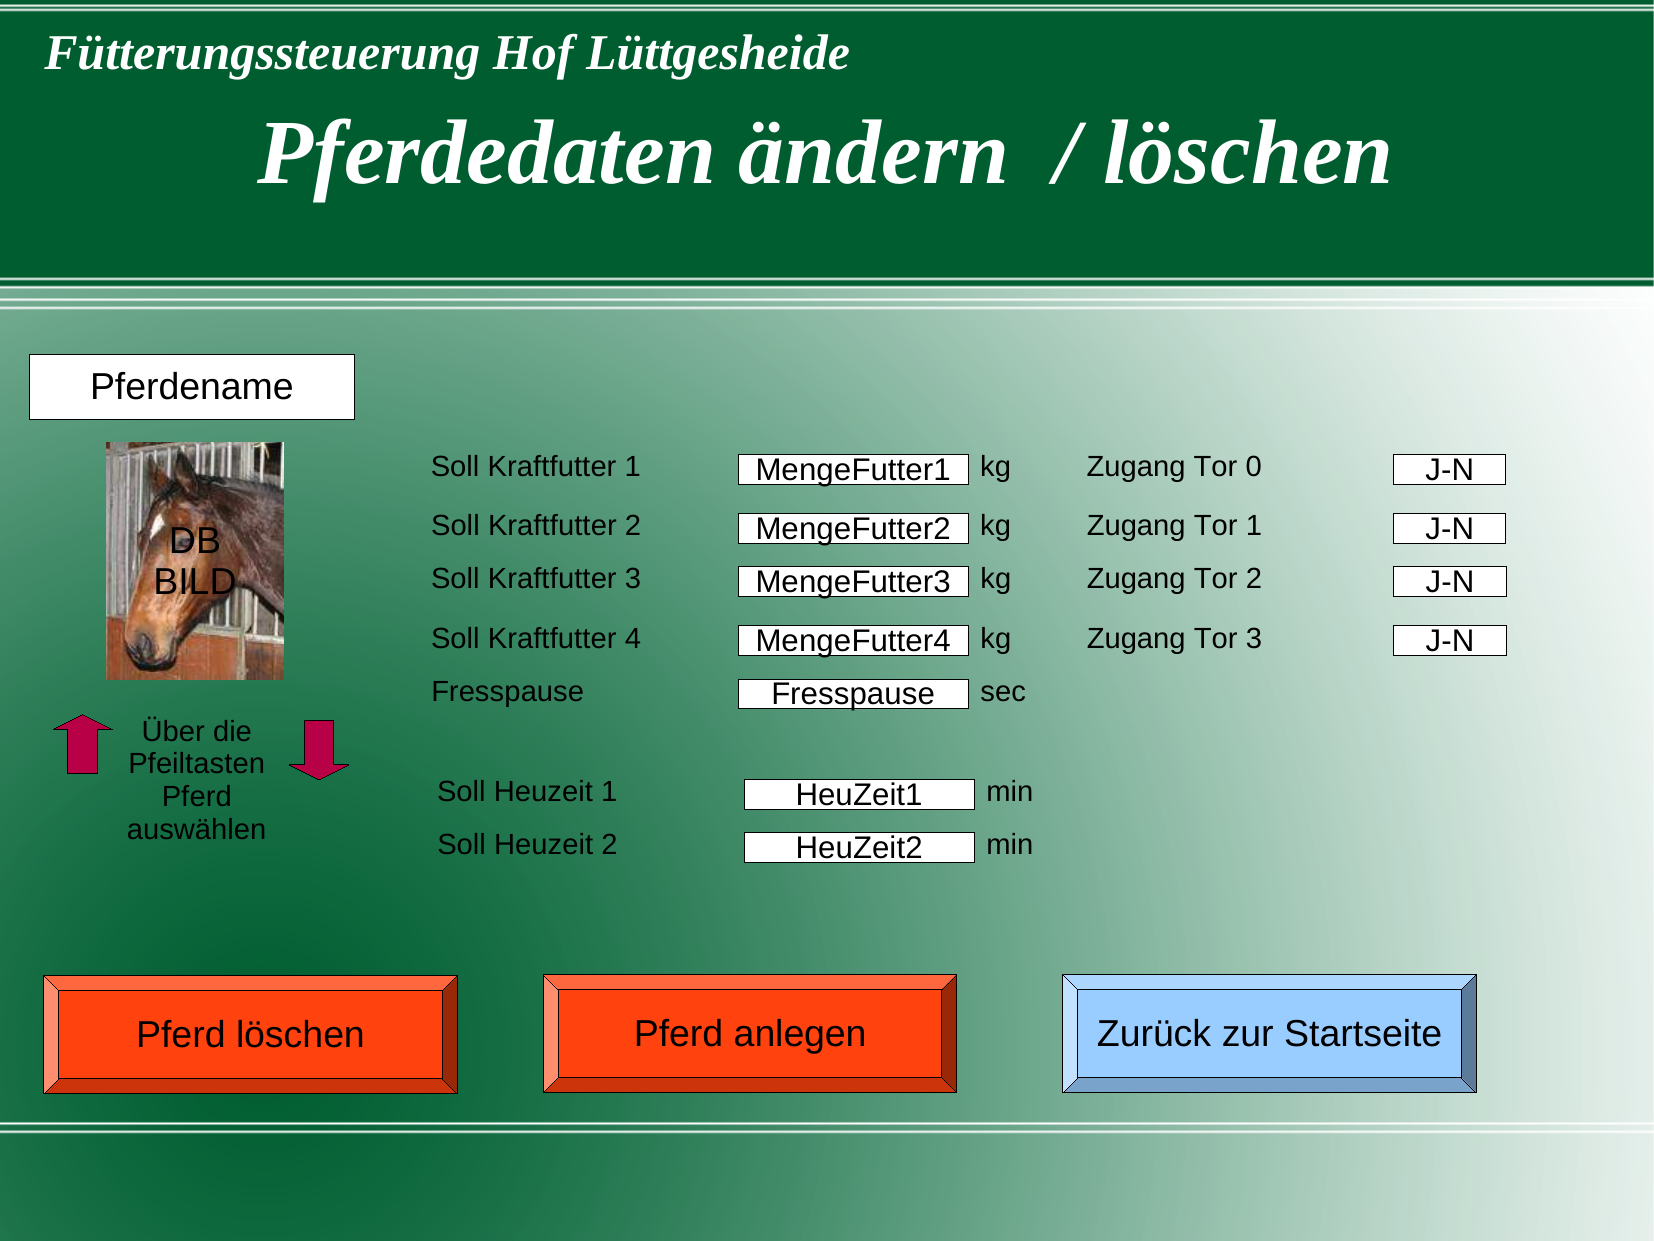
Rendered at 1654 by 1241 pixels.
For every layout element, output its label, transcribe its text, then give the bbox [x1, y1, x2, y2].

text_box sec [965, 667, 1063, 715]
text_box [53, 714, 112, 774]
text_box Zugang Tor 2 [1072, 555, 1401, 603]
picture [0, 0, 1654, 1241]
text_box min [971, 820, 1075, 869]
text_box Zugang Tor 3 [1072, 614, 1401, 662]
text_box Zugang Tor 0 [1071, 442, 1400, 491]
text_box MengeFutter4 [745, 625, 965, 656]
text_box Soll Kraftfutter 2 [416, 501, 745, 550]
text_box MengeFutter1 [745, 454, 965, 485]
text_box MengeFutter3 [745, 566, 965, 597]
text_box kg [965, 442, 1034, 491]
text_box HeuZeit1 [751, 779, 971, 810]
text_box Zurück zur Startseite [1078, 990, 1461, 1077]
text_box kg [965, 501, 1034, 550]
text_box Zugang Tor 1 [1072, 501, 1400, 550]
text_box J-N [1401, 625, 1507, 656]
text_box J-N [1401, 566, 1507, 597]
text_box Pferd anlegen [559, 990, 941, 1077]
text_box kg [965, 555, 1034, 603]
text_box J-N [1400, 513, 1506, 544]
text_box Pferd löschen [59, 991, 442, 1078]
text_box Soll Kraftfutter 3 [416, 555, 745, 603]
text_box Fütterungssteuerung Hof Lüttgesheide [29, 17, 866, 89]
text_box kg [965, 614, 1034, 662]
text_box Soll Heuzeit 1 [422, 767, 751, 816]
text_box HeuZeit2 [751, 832, 971, 863]
text_box Soll Kraftfutter 4 [416, 614, 745, 662]
text_box Soll Heuzeit 2 [422, 820, 751, 869]
title Pferdedaten ändern / löschen [82, 49, 1571, 257]
text_box Über die Pfeiltasten Pferd auswählen [112, 707, 290, 886]
text_box Fresspause [416, 667, 745, 715]
text_box min [971, 767, 1075, 816]
text_box Soll Kraftfutter 1 [416, 442, 745, 491]
text_box Pferdename [29, 354, 355, 420]
text_box [290, 720, 349, 780]
text_box Fresspause [745, 679, 965, 709]
text_box MengeFutter2 [745, 513, 965, 544]
text_box J-N [1400, 454, 1506, 485]
